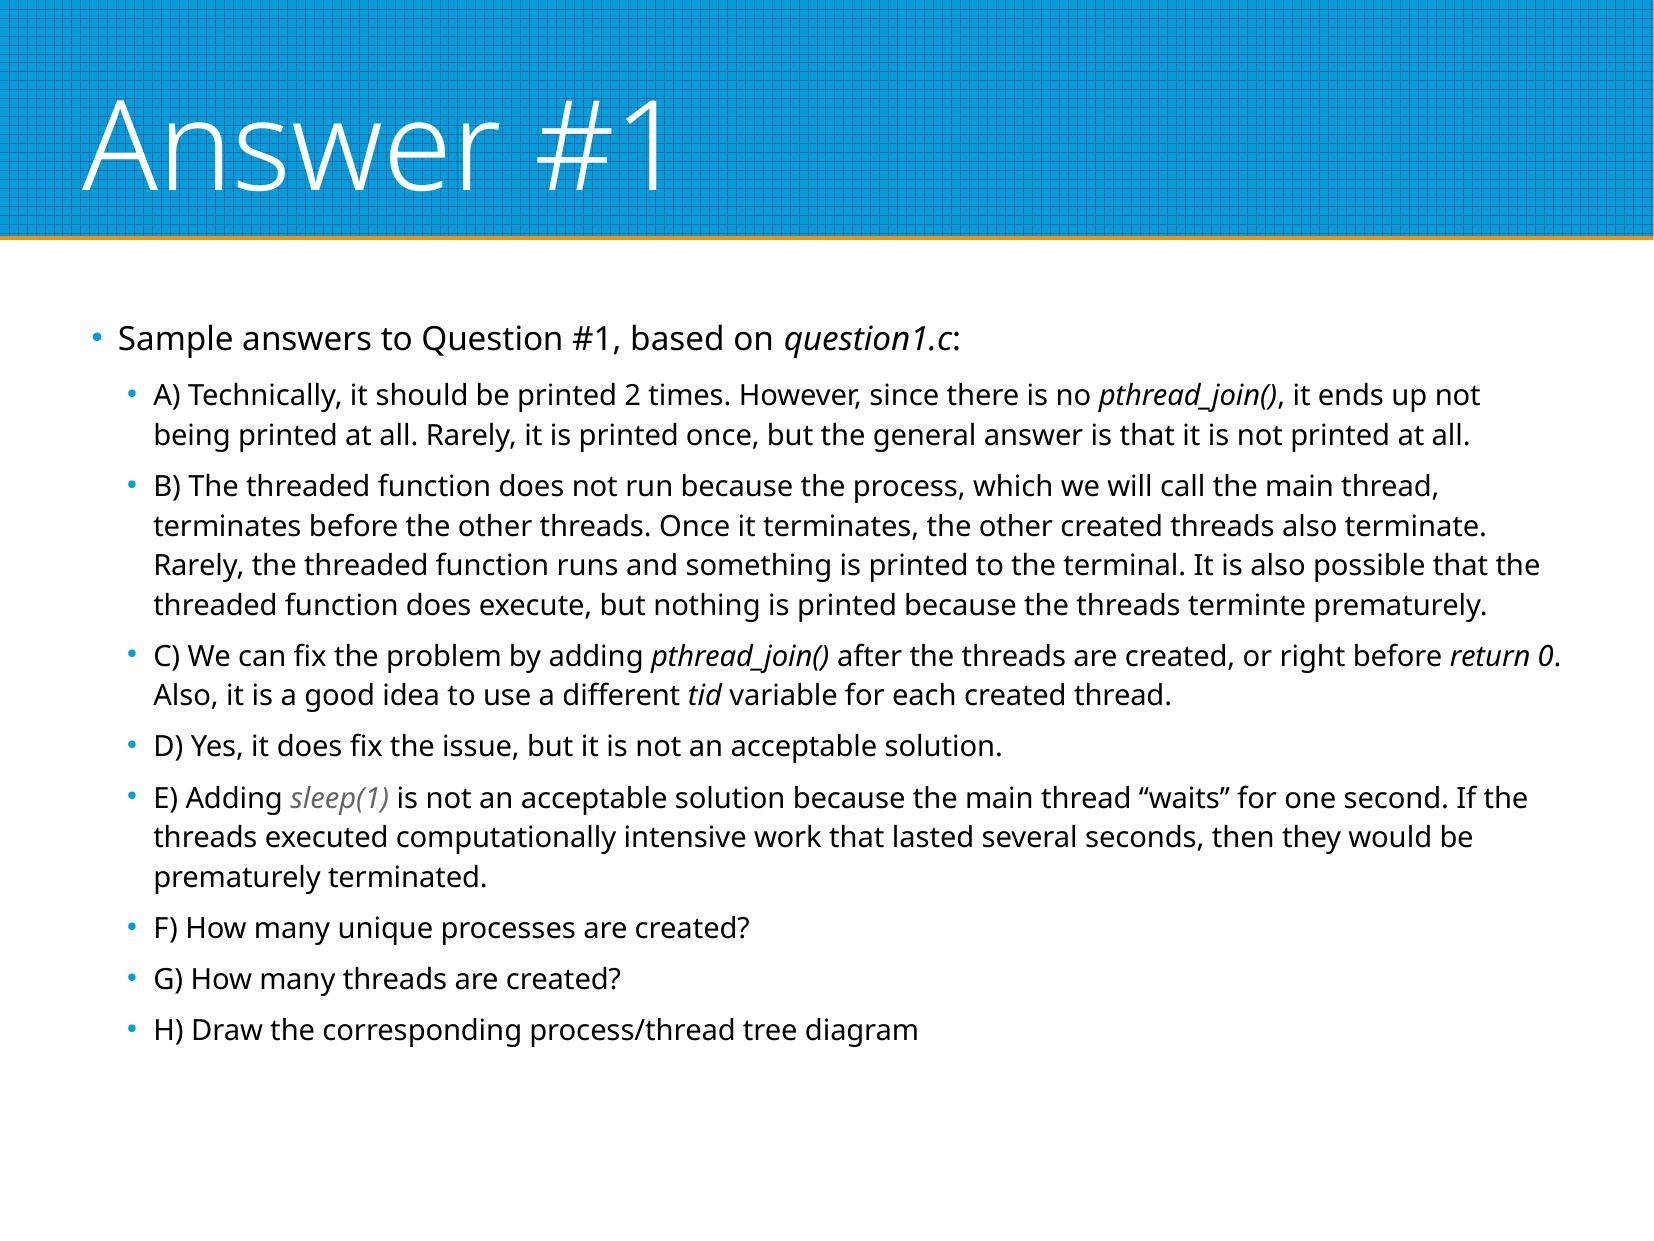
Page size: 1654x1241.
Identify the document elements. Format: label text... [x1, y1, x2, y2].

title Answer #1 [82, 19, 1571, 227]
list Sample answers to Question #1, based on question1.c: A) Technically, it should be printed 2 times. However, since there is no pthread_join(), it ends up not being printed at all. Rarely, it is printed once, but the general answer is that it is not printed at all. B) The threaded function does not run because the process, which we will call the main thread, terminates before the other threads. Once it terminates, the other created threads also terminate. Rarely, the threaded function runs and something is printed to the terminal. It is also possible that the threaded function does execute, but nothing is printed because the threads terminte prematurely. C) We can fix the problem by adding pthread_join() after the threads are created, or right before return 0. Also, it is a good idea to use a different tid variable for each created thread. D) Yes, it does fix the issue, but it is not an acceptable solution. E) Adding sleep(1) is not an acceptable solution because the main thread ‘‘waits’’ for one second. If the threads executed computationally intensive work that lasted several seconds, then they would be prematurely terminated. F) How many unique processes are created? G) How many threads are created? H) Draw the corresponding process/thread tree diagram [82, 314, 1563, 1063]
